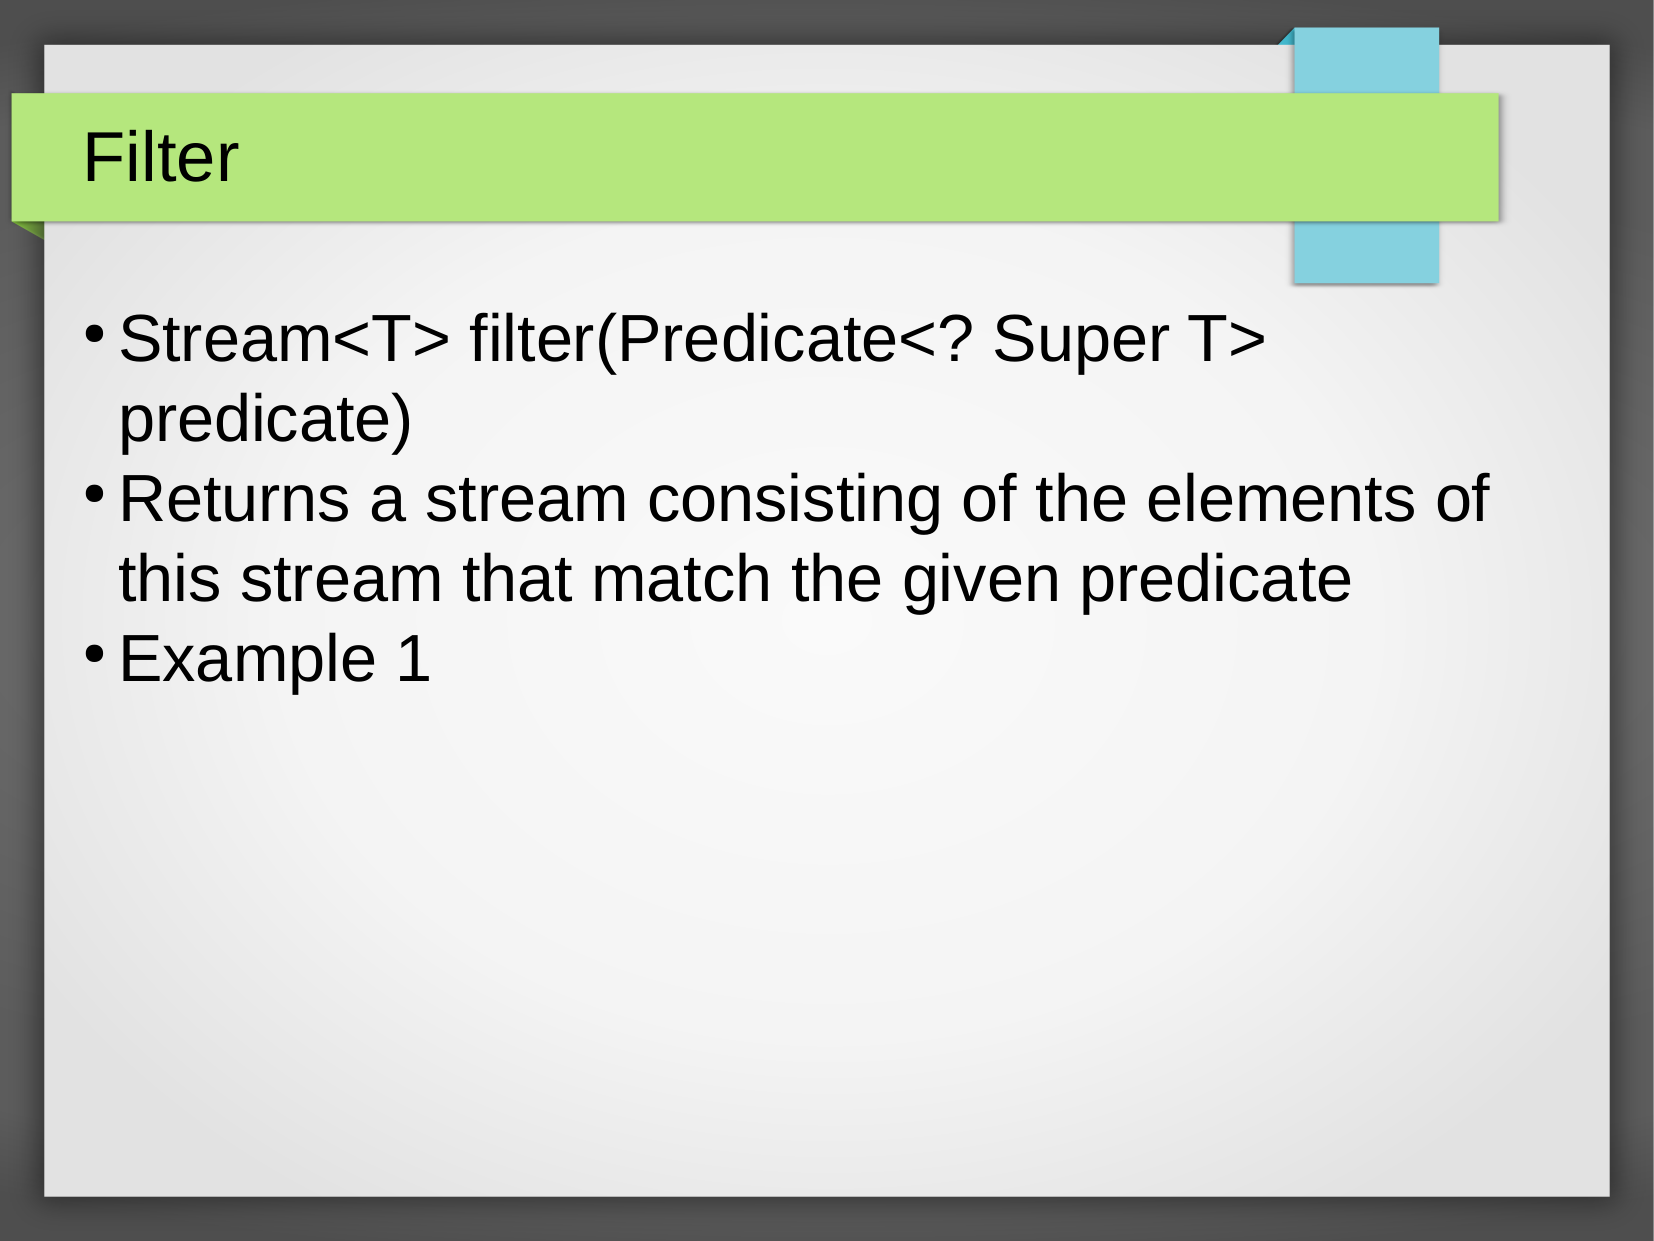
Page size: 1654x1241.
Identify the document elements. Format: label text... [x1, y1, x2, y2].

text_box Filter [82, 94, 1264, 213]
text_box Stream<T> filter(Predicate<? Super T> predicate) Returns a stream consisting of the elements of this stream that match the given predicate Example 1 [82, 295, 1571, 1015]
picture [0, 0, 1654, 1241]
